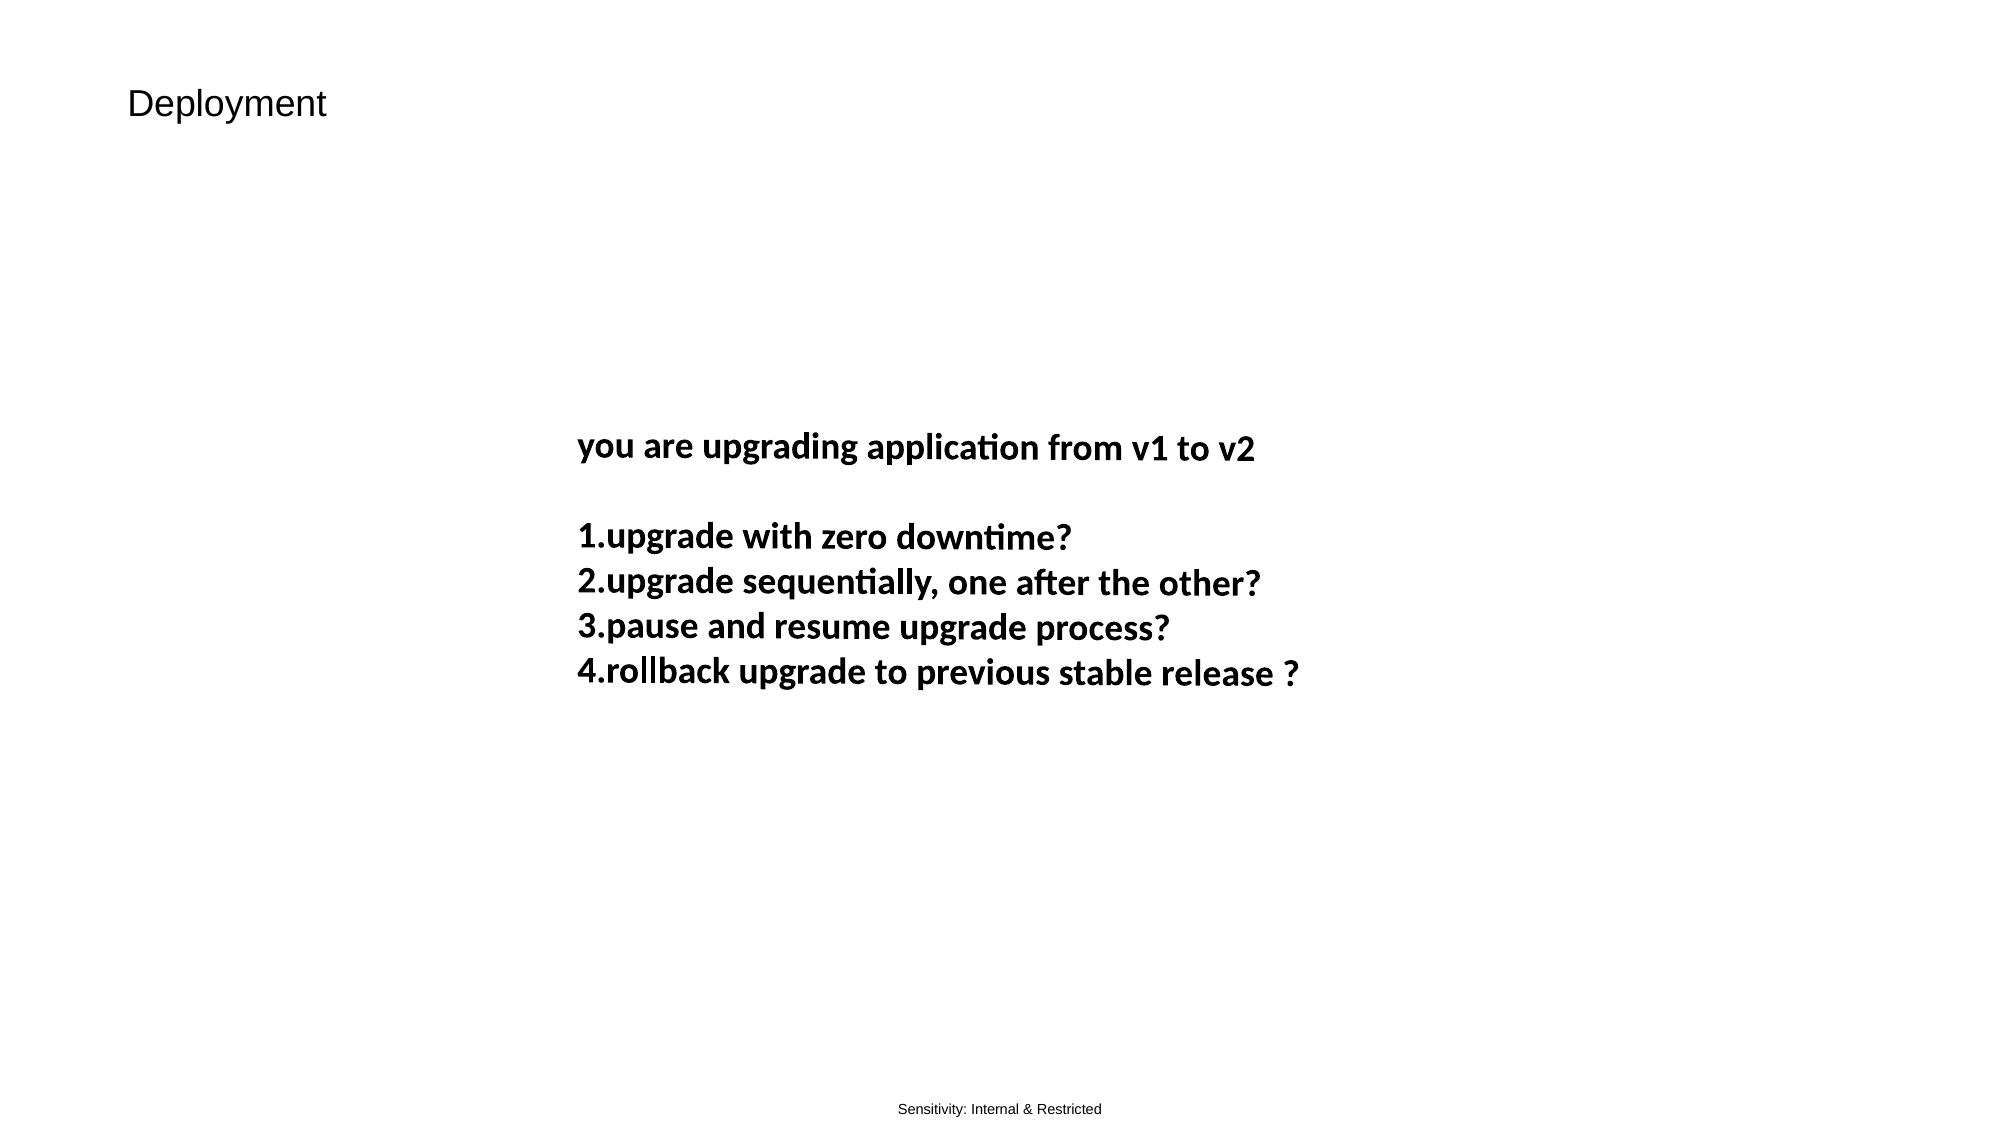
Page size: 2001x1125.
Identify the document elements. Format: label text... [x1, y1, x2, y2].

text_box Deployment [112, 75, 451, 132]
text_box you are upgrading application from v1 to v2 1.upgrade with zero downtime? 2.upgrade sequentially, one after the other? 3.pause and resume upgrade process? 4.rollback upgrade to previous stable release ? [562, 412, 1608, 748]
